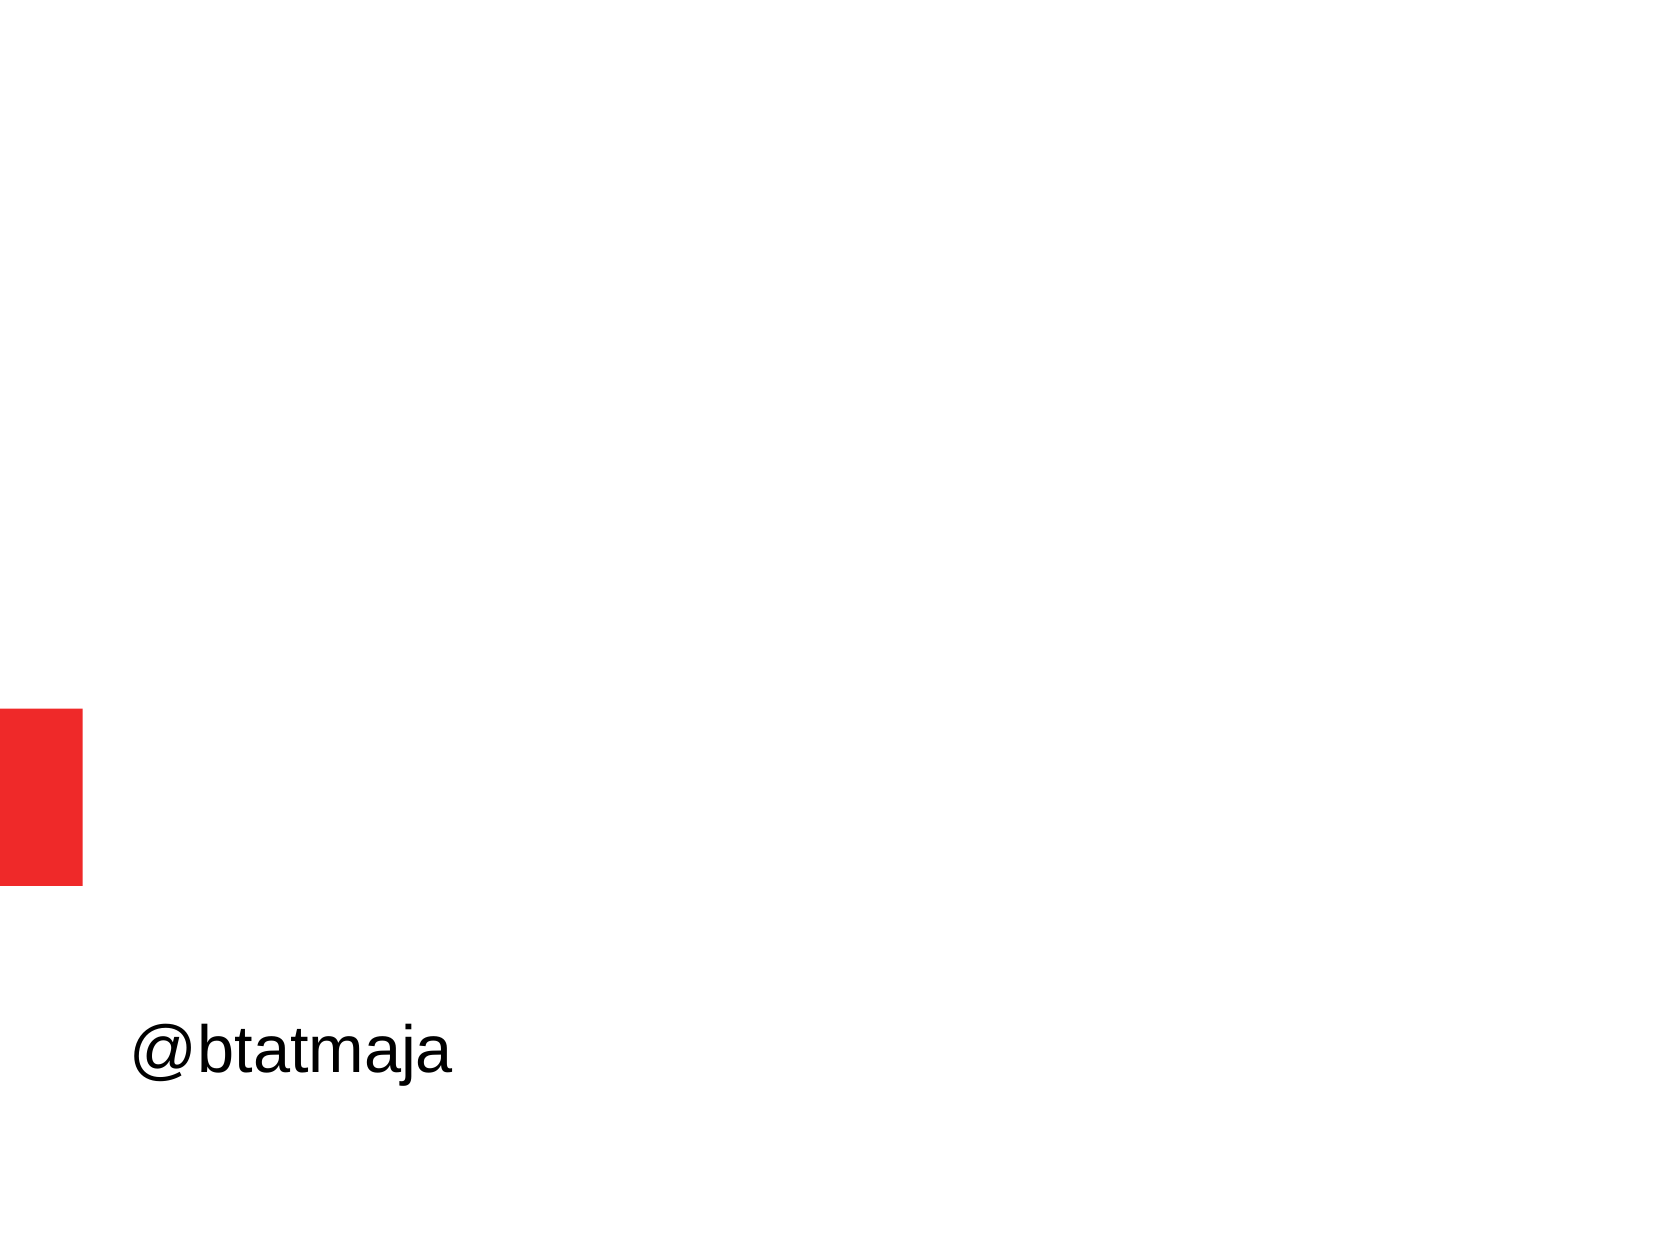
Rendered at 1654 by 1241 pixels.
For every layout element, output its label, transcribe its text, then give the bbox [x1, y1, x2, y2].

subtitle @btatmaja [129, 968, 1536, 1130]
